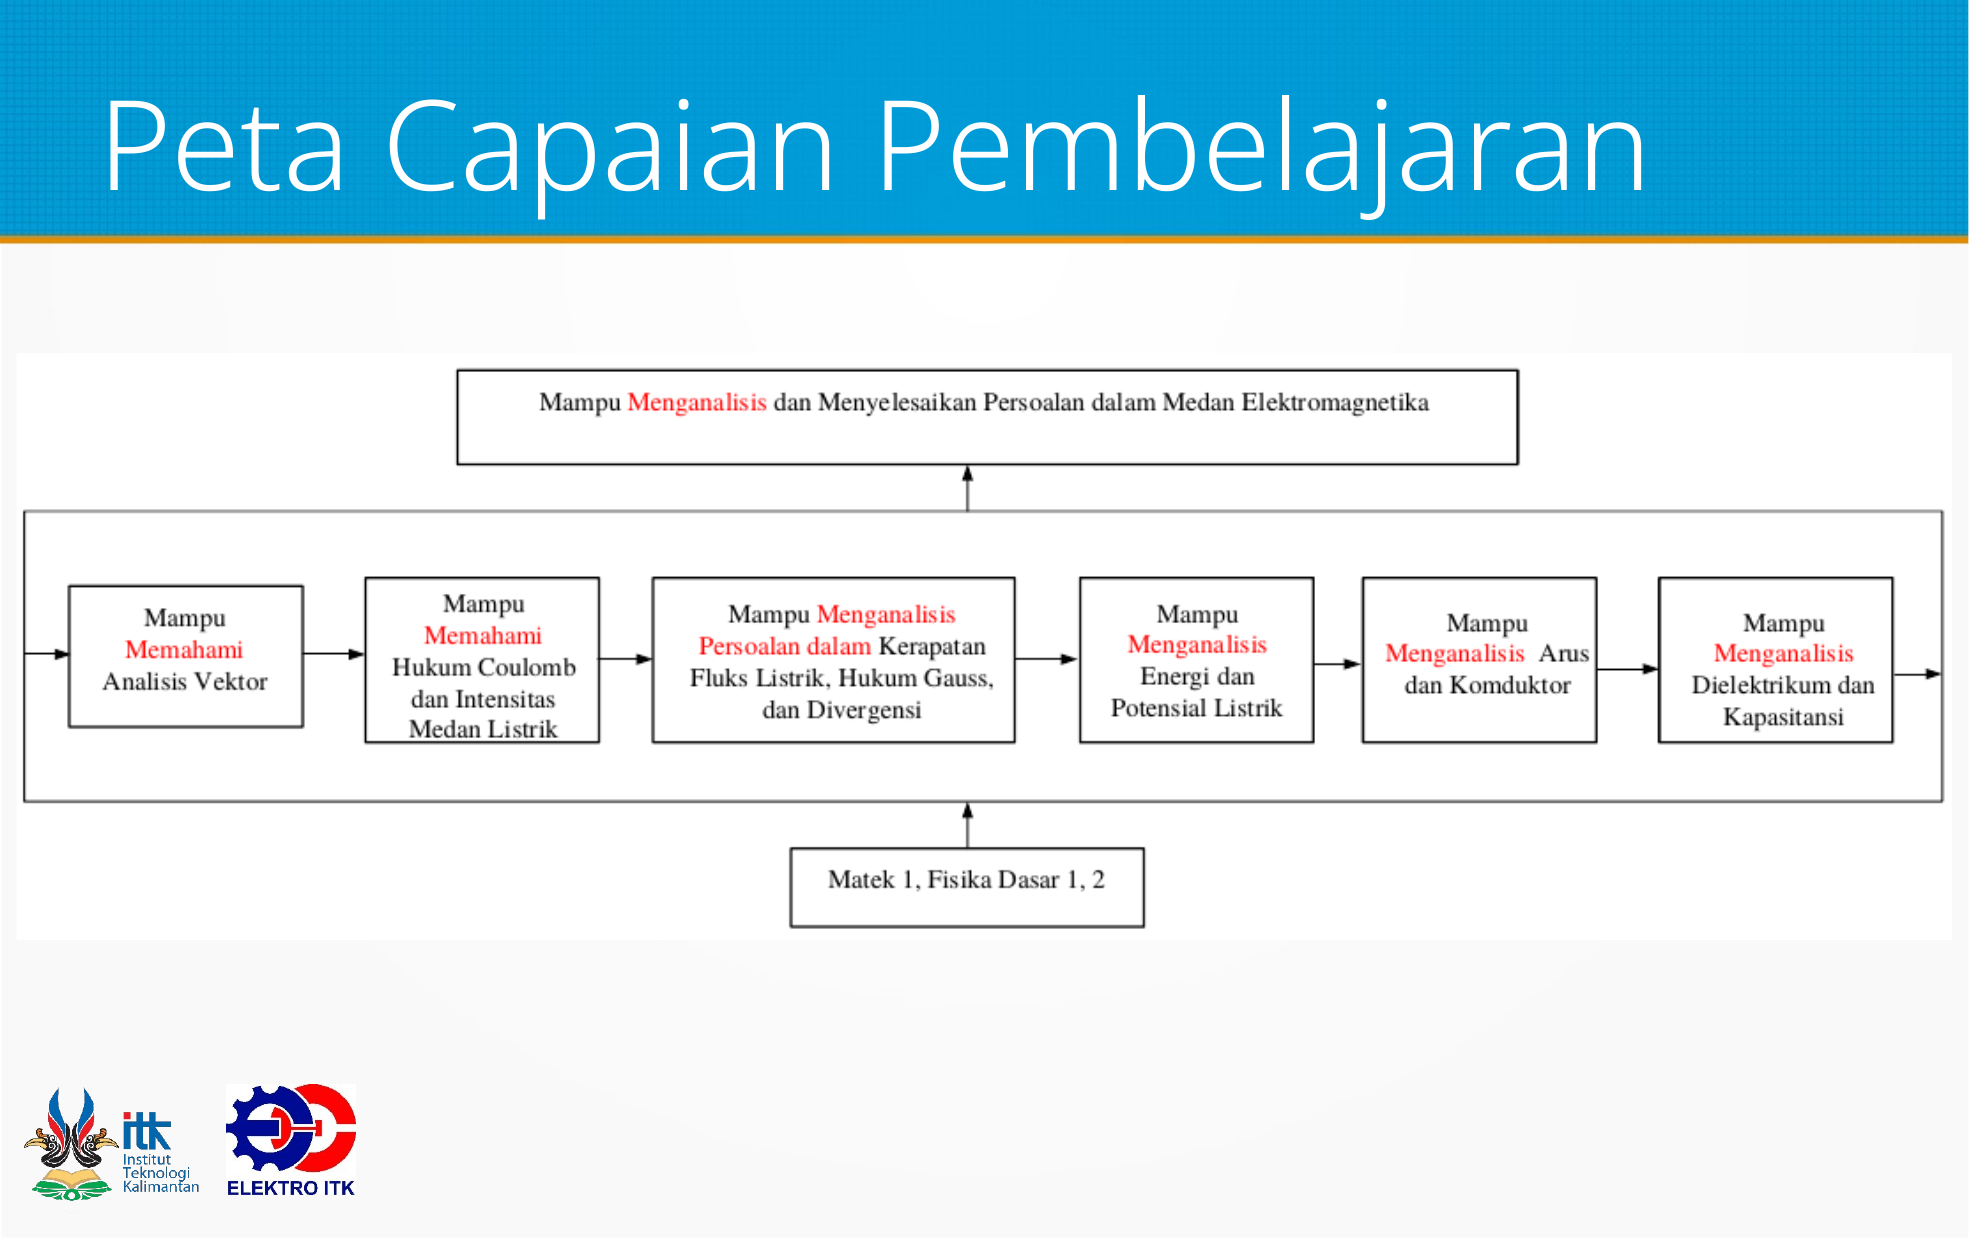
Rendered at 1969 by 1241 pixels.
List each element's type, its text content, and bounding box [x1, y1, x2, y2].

picture [0, 233, 1969, 1241]
title Peta Capaian Pembelajaran [98, 19, 1870, 227]
